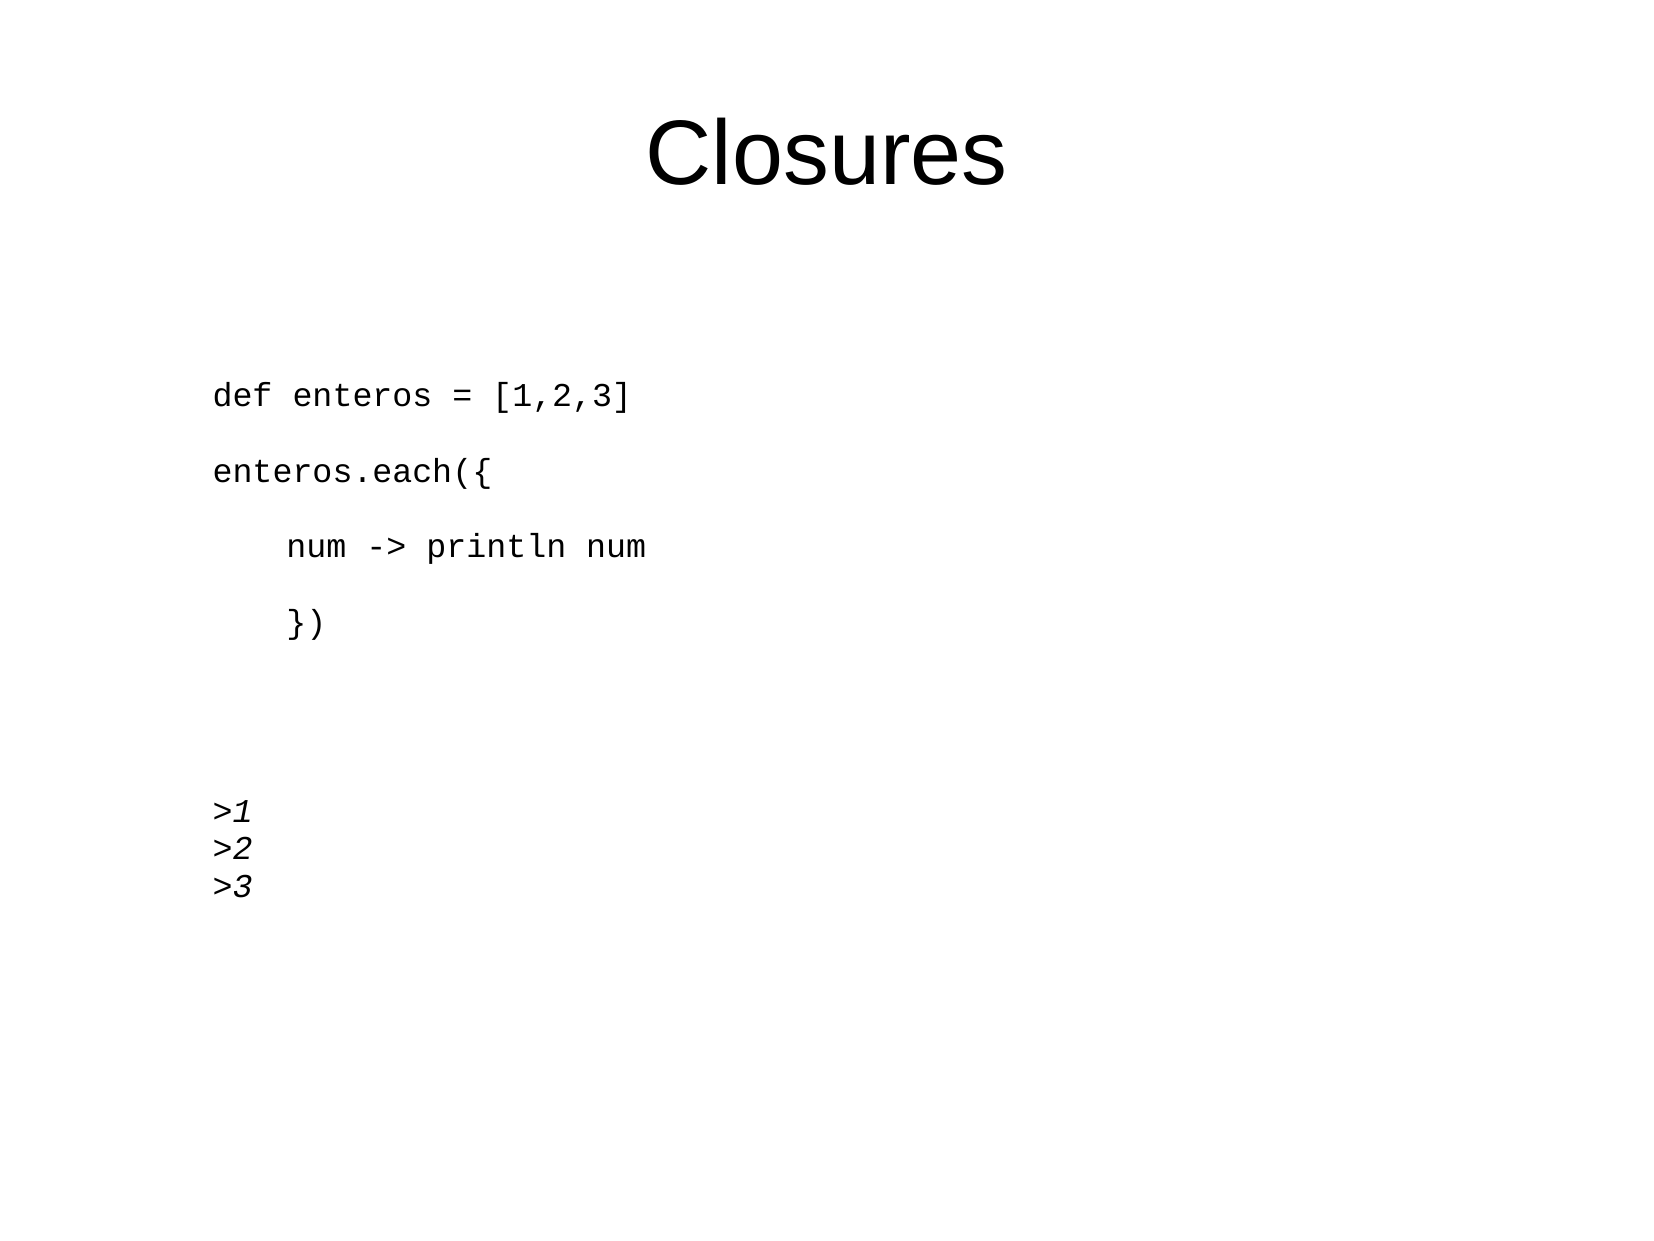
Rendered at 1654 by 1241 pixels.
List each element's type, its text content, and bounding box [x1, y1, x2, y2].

title Closures [82, 49, 1571, 257]
subtitle def enteros = [1,2,3] enteros.each({ num -> println num }) >1 >2 >3 [212, 379, 1654, 1099]
